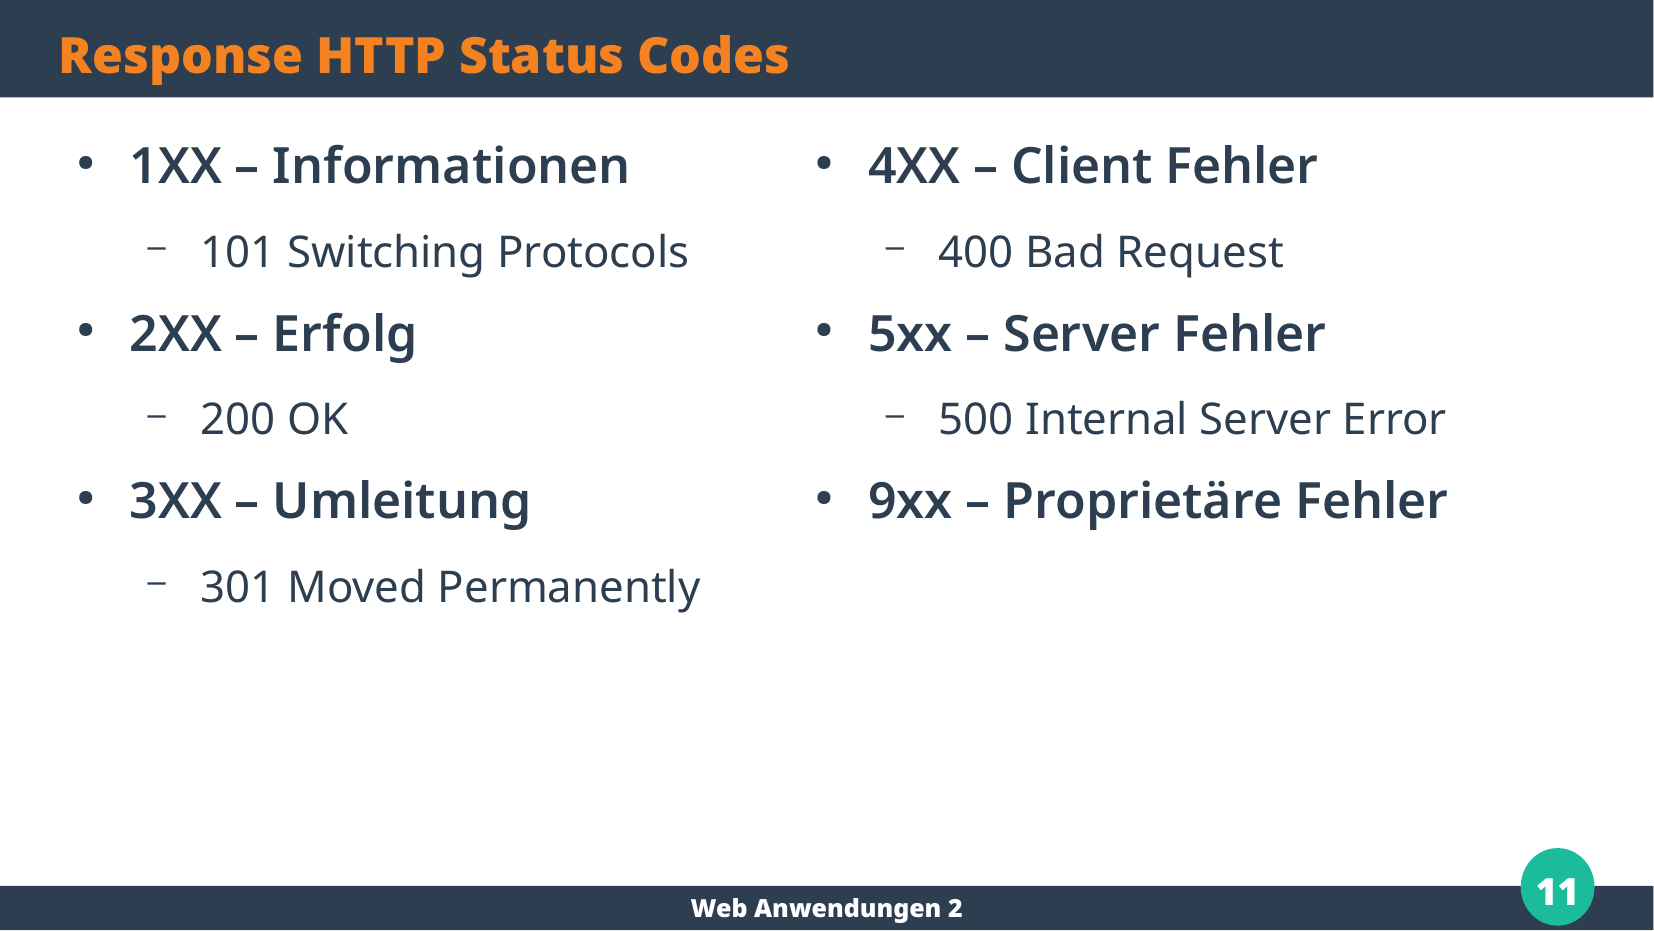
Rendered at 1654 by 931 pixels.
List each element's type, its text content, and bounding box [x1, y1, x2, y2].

title Response HTTP Status Codes [59, 8, 1595, 89]
list 4XX – Client Fehler 400 Bad Request 5xx – Server Fehler 500 Internal Server Error 9xx – Proprietäre Fehler [797, 129, 1654, 864]
list 1XX – Informationen 101 Switching Protocols 2XX – Erfolg 200 OK 3XX – Umleitung 301 Moved Permanently [59, 129, 797, 864]
